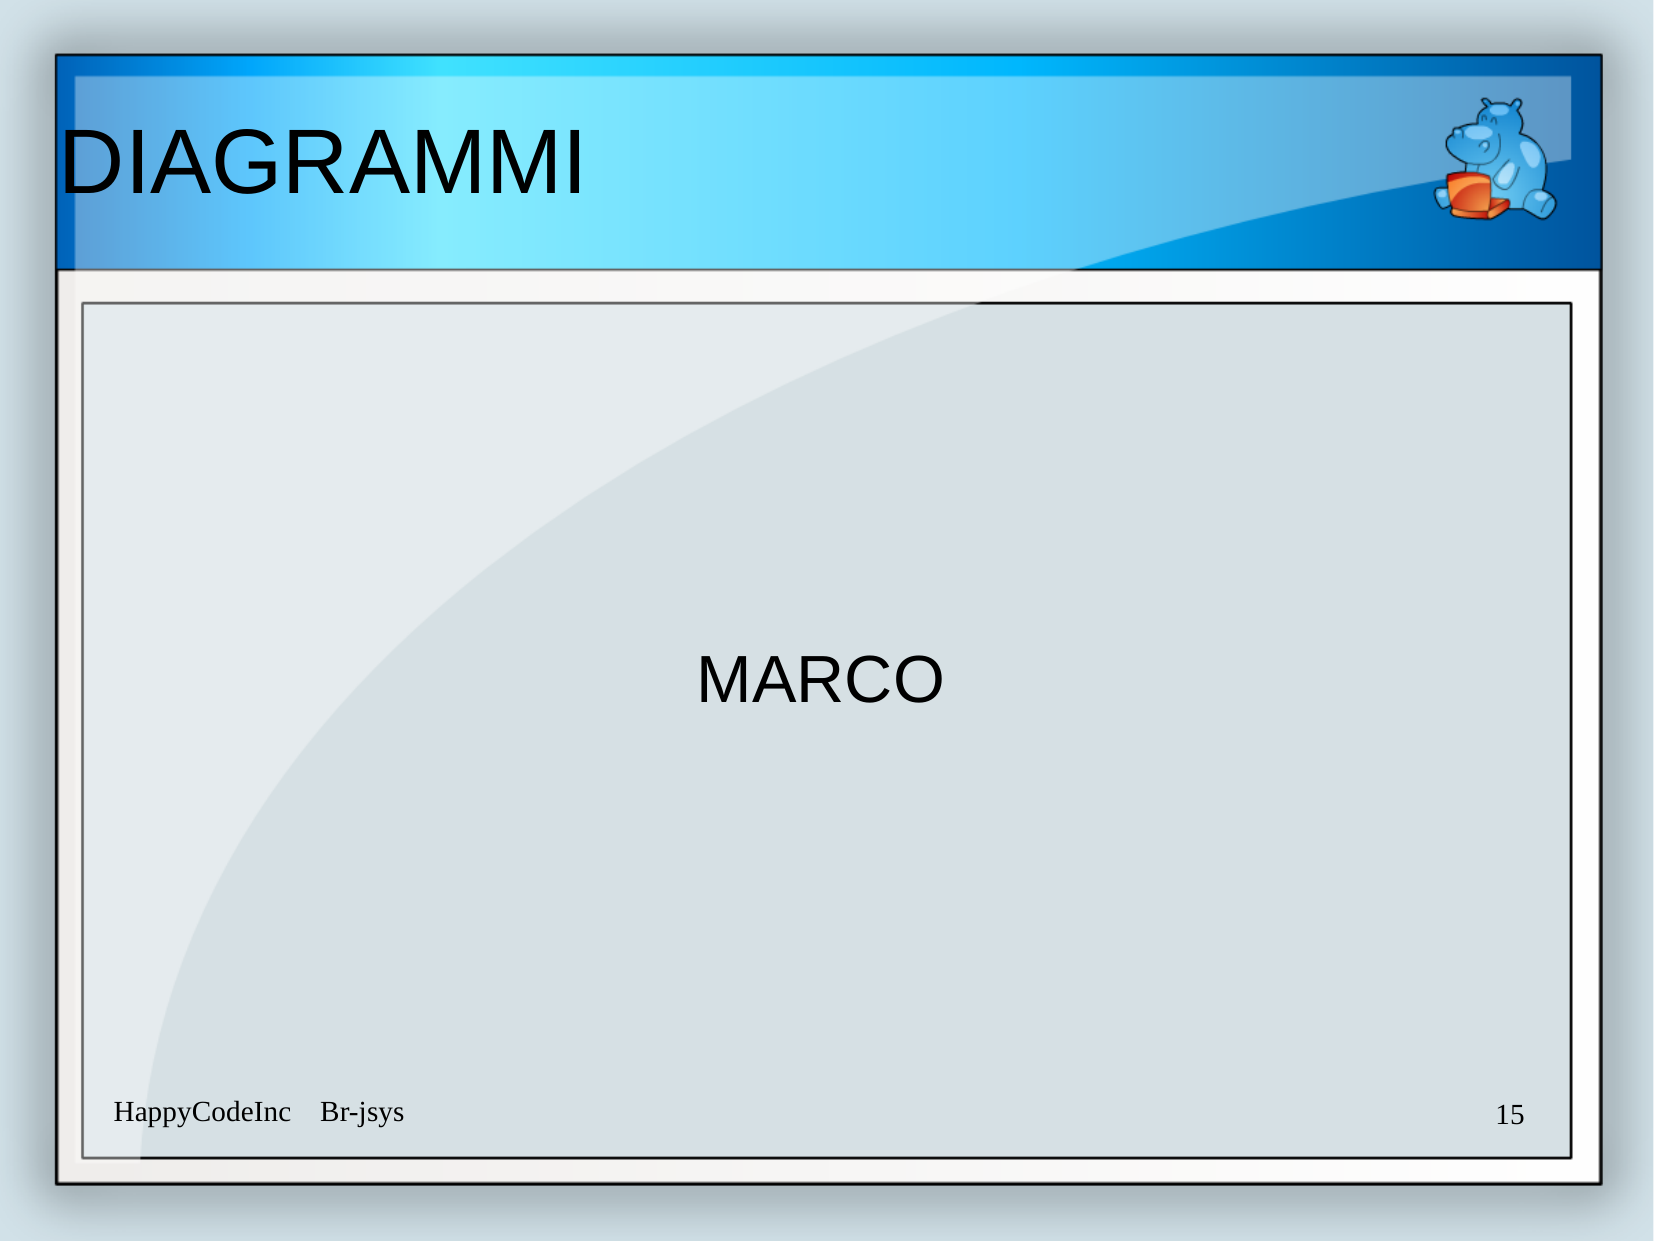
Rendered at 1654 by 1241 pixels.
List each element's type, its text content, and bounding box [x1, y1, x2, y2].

title DIAGRAMMI [59, 66, 1388, 259]
picture [0, 0, 1654, 1241]
subtitle MARCO [76, 302, 1565, 1056]
